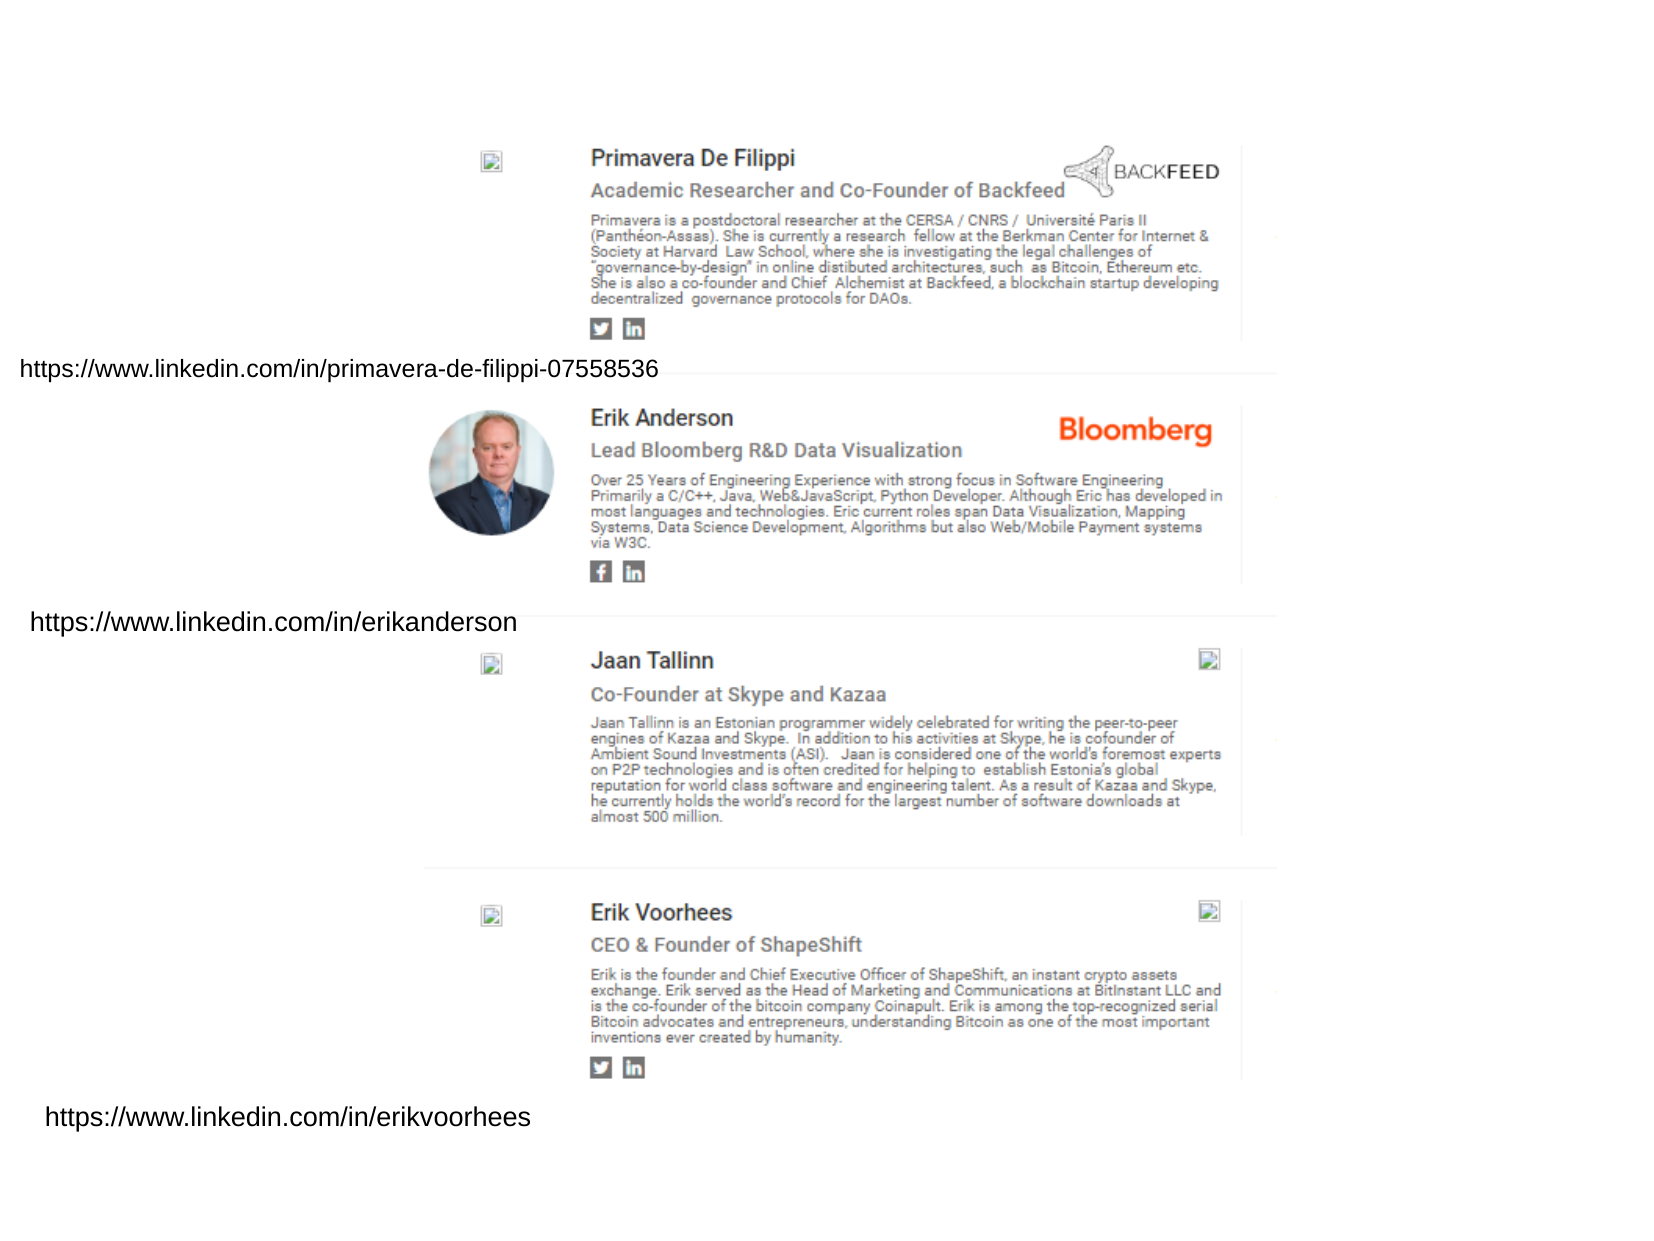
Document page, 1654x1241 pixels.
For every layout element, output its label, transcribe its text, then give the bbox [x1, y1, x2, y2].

text_box https://www.linkedin.com/in/primavera-de-filippi-07558536 [4, 347, 676, 391]
text_box https://www.linkedin.com/in/erikvoorhees [30, 1095, 545, 1140]
text_box https://www.linkedin.com/in/erikanderson [15, 600, 532, 645]
picture [387, 135, 1277, 1107]
